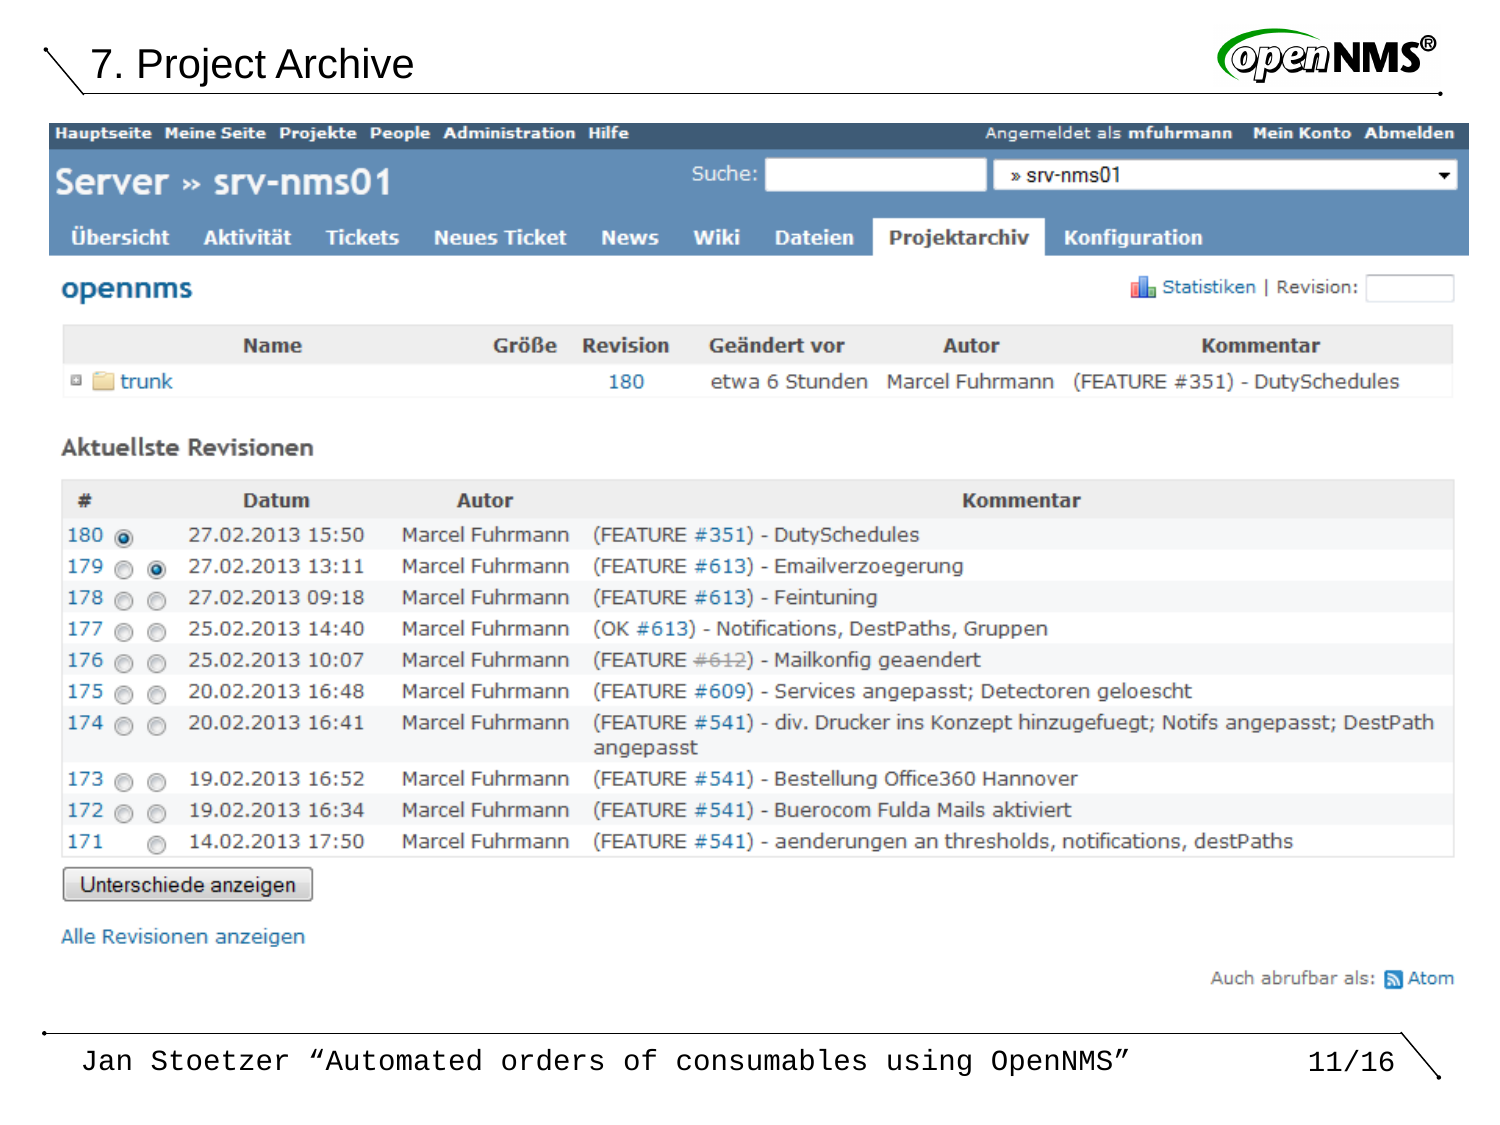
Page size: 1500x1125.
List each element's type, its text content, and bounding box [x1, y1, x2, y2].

picture [1213, 24, 1441, 87]
title 7. Project Archive [90, 29, 691, 94]
picture [49, 123, 1469, 1009]
